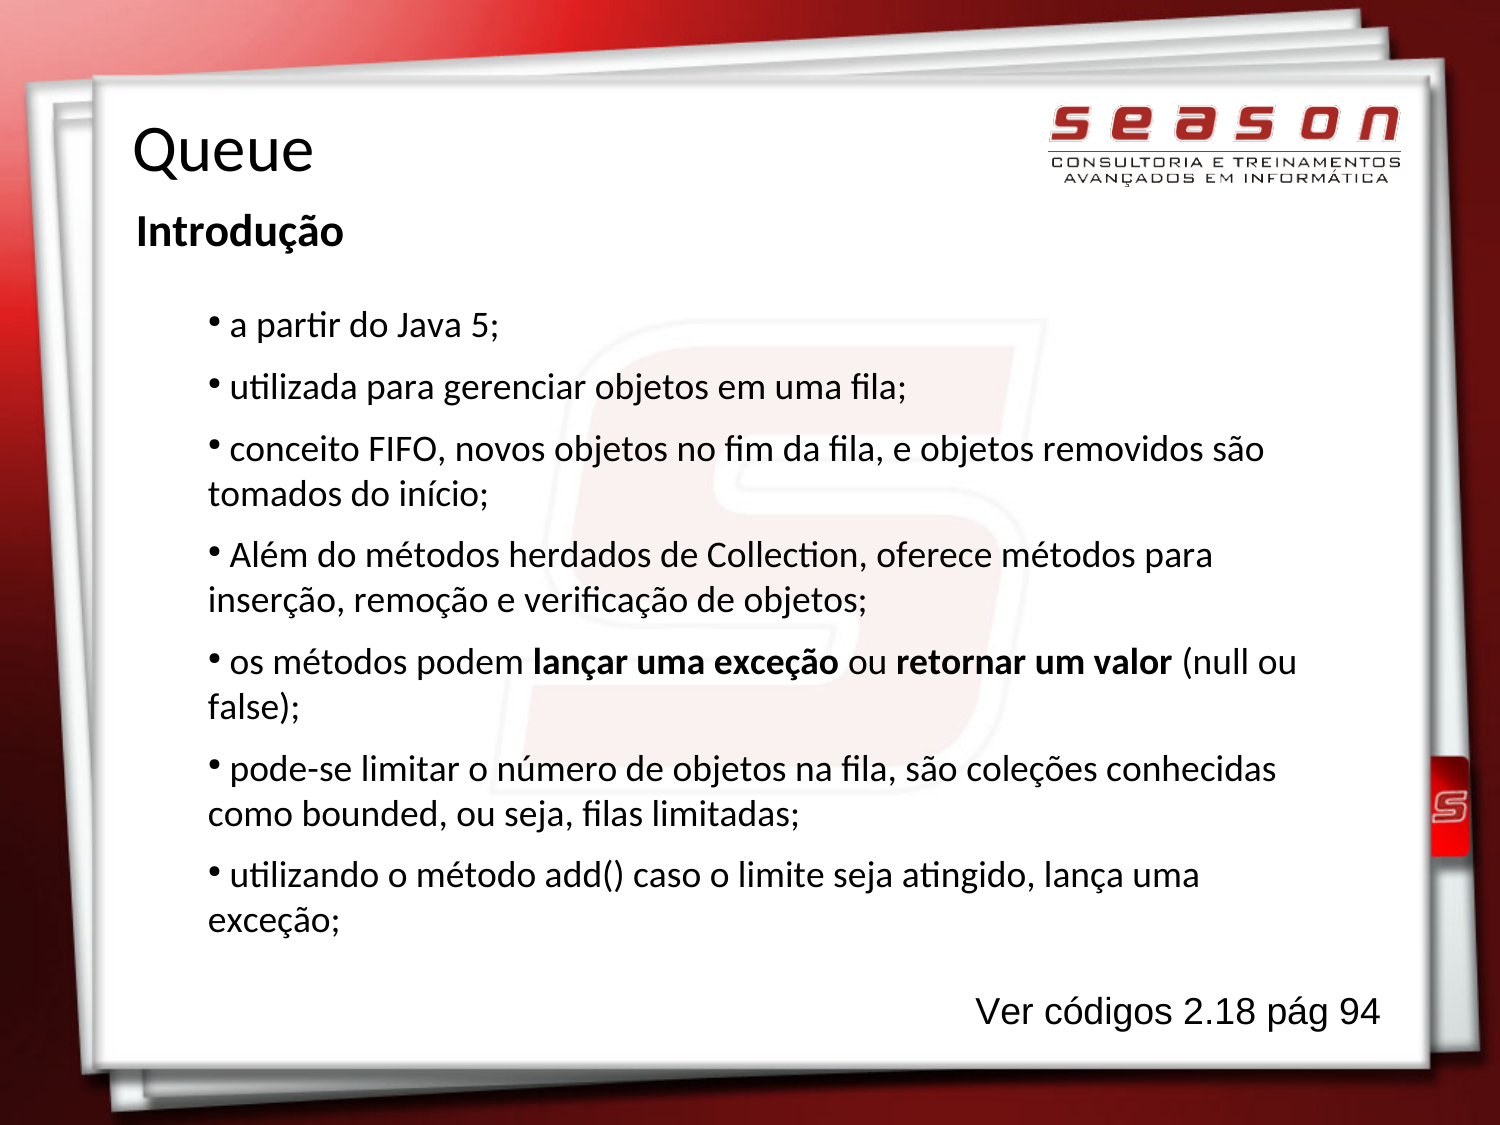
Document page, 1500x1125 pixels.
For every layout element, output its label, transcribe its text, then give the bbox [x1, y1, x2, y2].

title Queue [118, 33, 1394, 257]
text_box Introdução [135, 200, 1246, 256]
picture [0, 0, 1500, 1125]
text_box a partir do Java 5; utilizada para gerenciar objetos em uma fila; conceito FIFO, novos objetos no fim da fila, e objetos removidos são tomados do início; Além do métodos herdados de Collection, oferece métodos para inserção, remoção e verificação de objetos; os métodos podem lançar uma exceção ou retornar um valor (null ou false); pode-se limitar o número de objetos na fila, são coleções conhecidas como bounded, ou seja, filas limitadas; utilizando o método add() caso o limite seja atingido, lança uma exceção; [207, 300, 1328, 941]
text_box Ver códigos 2.18 pág 94 [708, 979, 1396, 1040]
